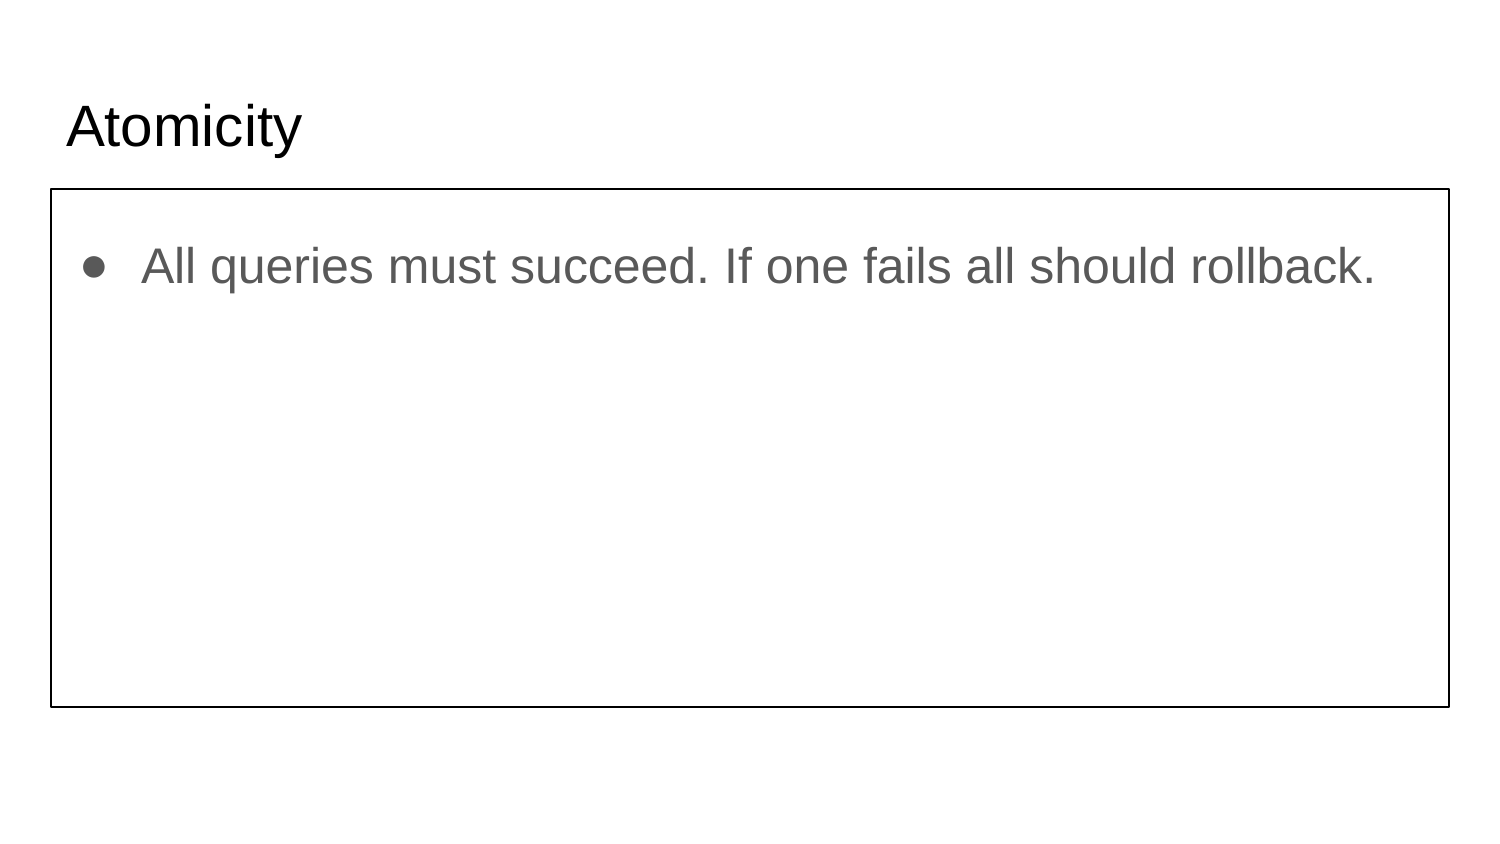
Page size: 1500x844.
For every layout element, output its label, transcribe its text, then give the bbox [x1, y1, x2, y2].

list All queries must succeed. If one fails all should rollback. [51, 189, 1449, 708]
title Atomicity [51, 72, 1449, 167]
